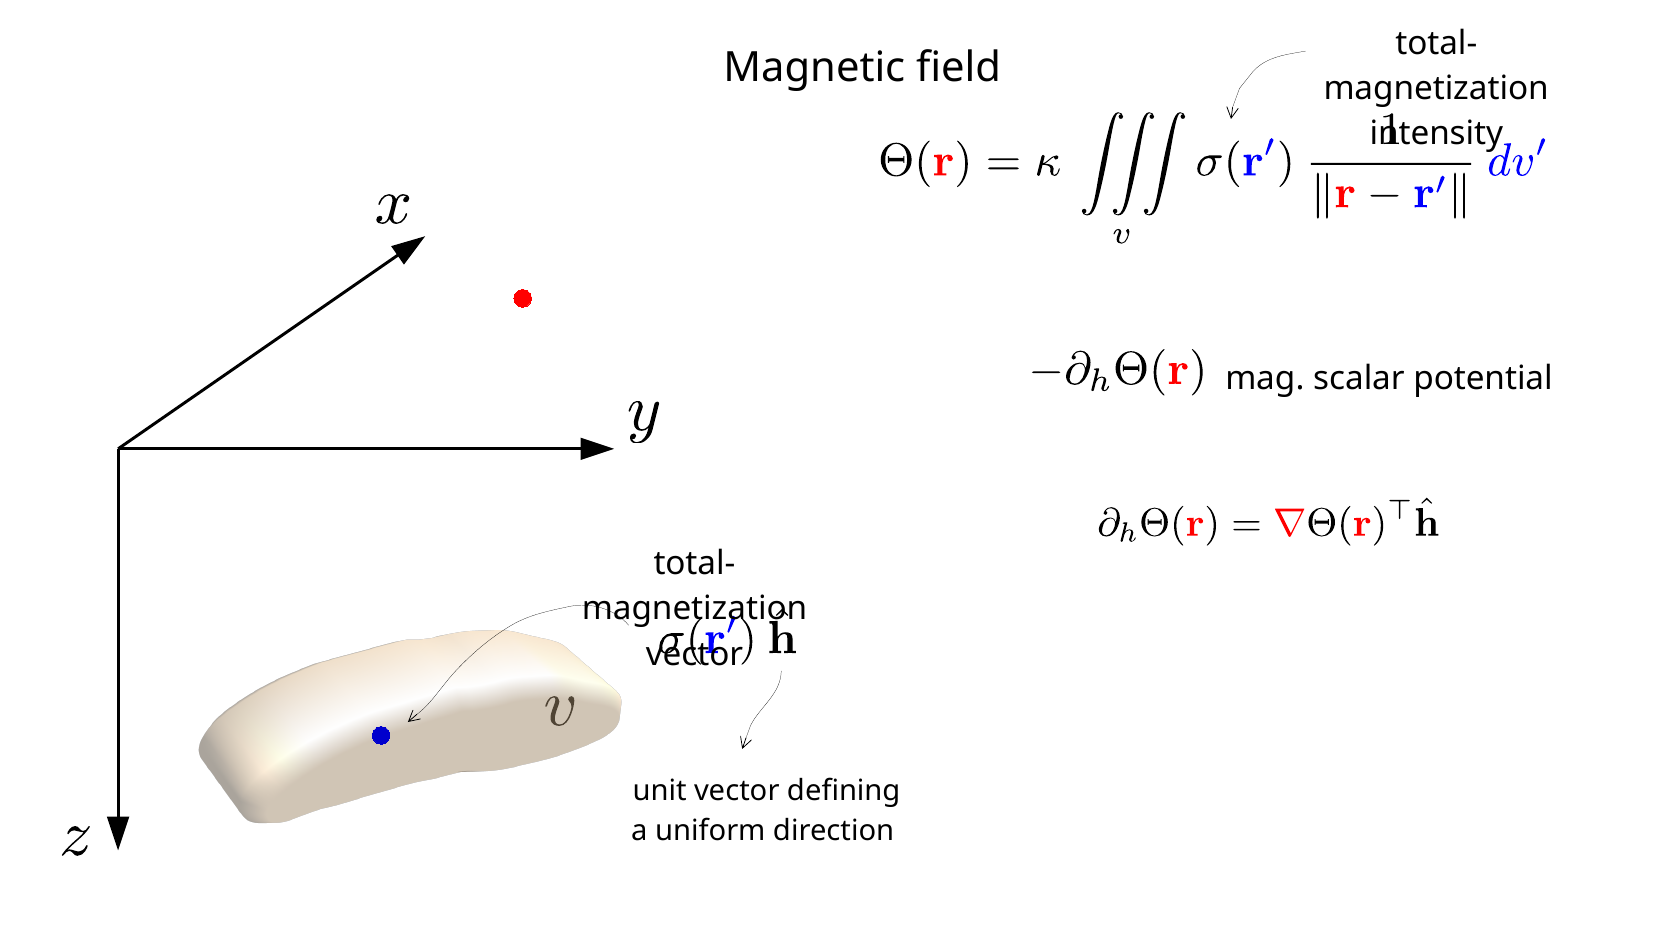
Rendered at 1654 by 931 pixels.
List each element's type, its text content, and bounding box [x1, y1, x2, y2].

text_box total-magnetization vector [567, 531, 900, 625]
text_box total-magnetization intensity [1308, 11, 1642, 107]
picture [626, 401, 662, 443]
picture [1026, 347, 1210, 398]
text_box [372, 726, 390, 745]
picture [878, 112, 1547, 244]
picture [59, 826, 93, 856]
picture [1095, 496, 1441, 548]
picture [655, 625, 799, 667]
text_box [513, 289, 532, 308]
text_box mag. scalar potential [1210, 346, 1553, 398]
text_box unit vector defining a uniform direction [616, 761, 928, 869]
text_box Magnetic field [708, 29, 1005, 91]
picture [374, 194, 413, 224]
